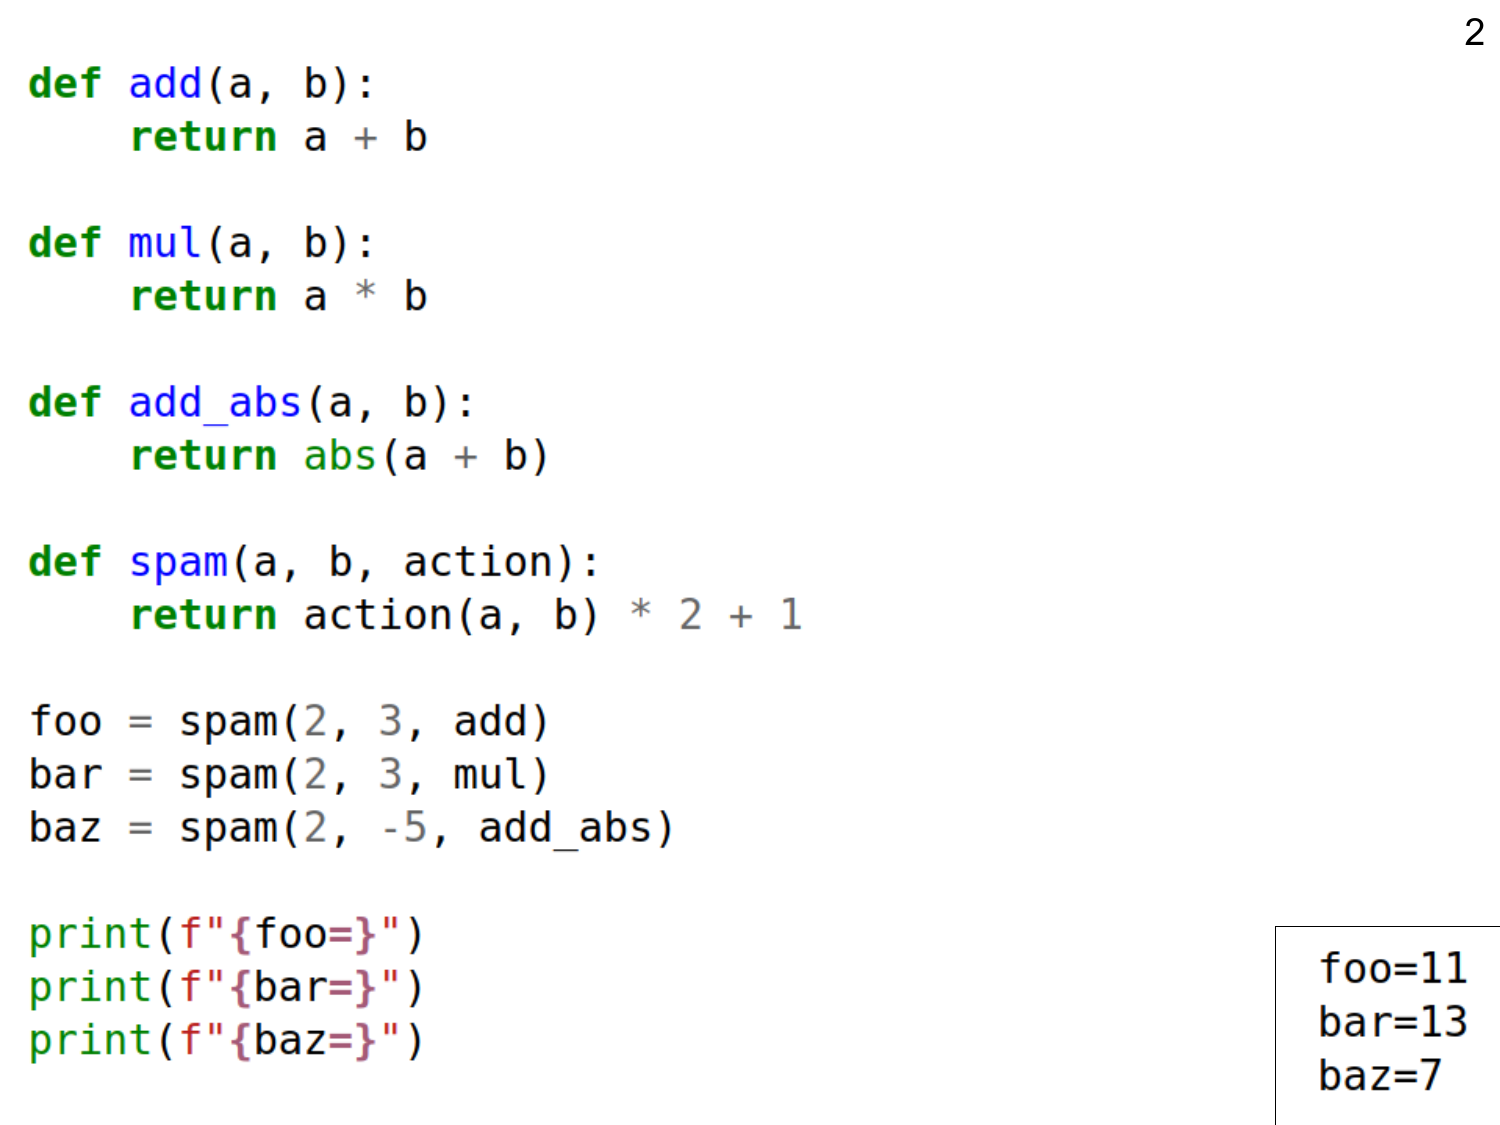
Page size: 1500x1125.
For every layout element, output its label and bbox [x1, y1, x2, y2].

picture [1310, 928, 1479, 1103]
picture [16, 51, 815, 1081]
